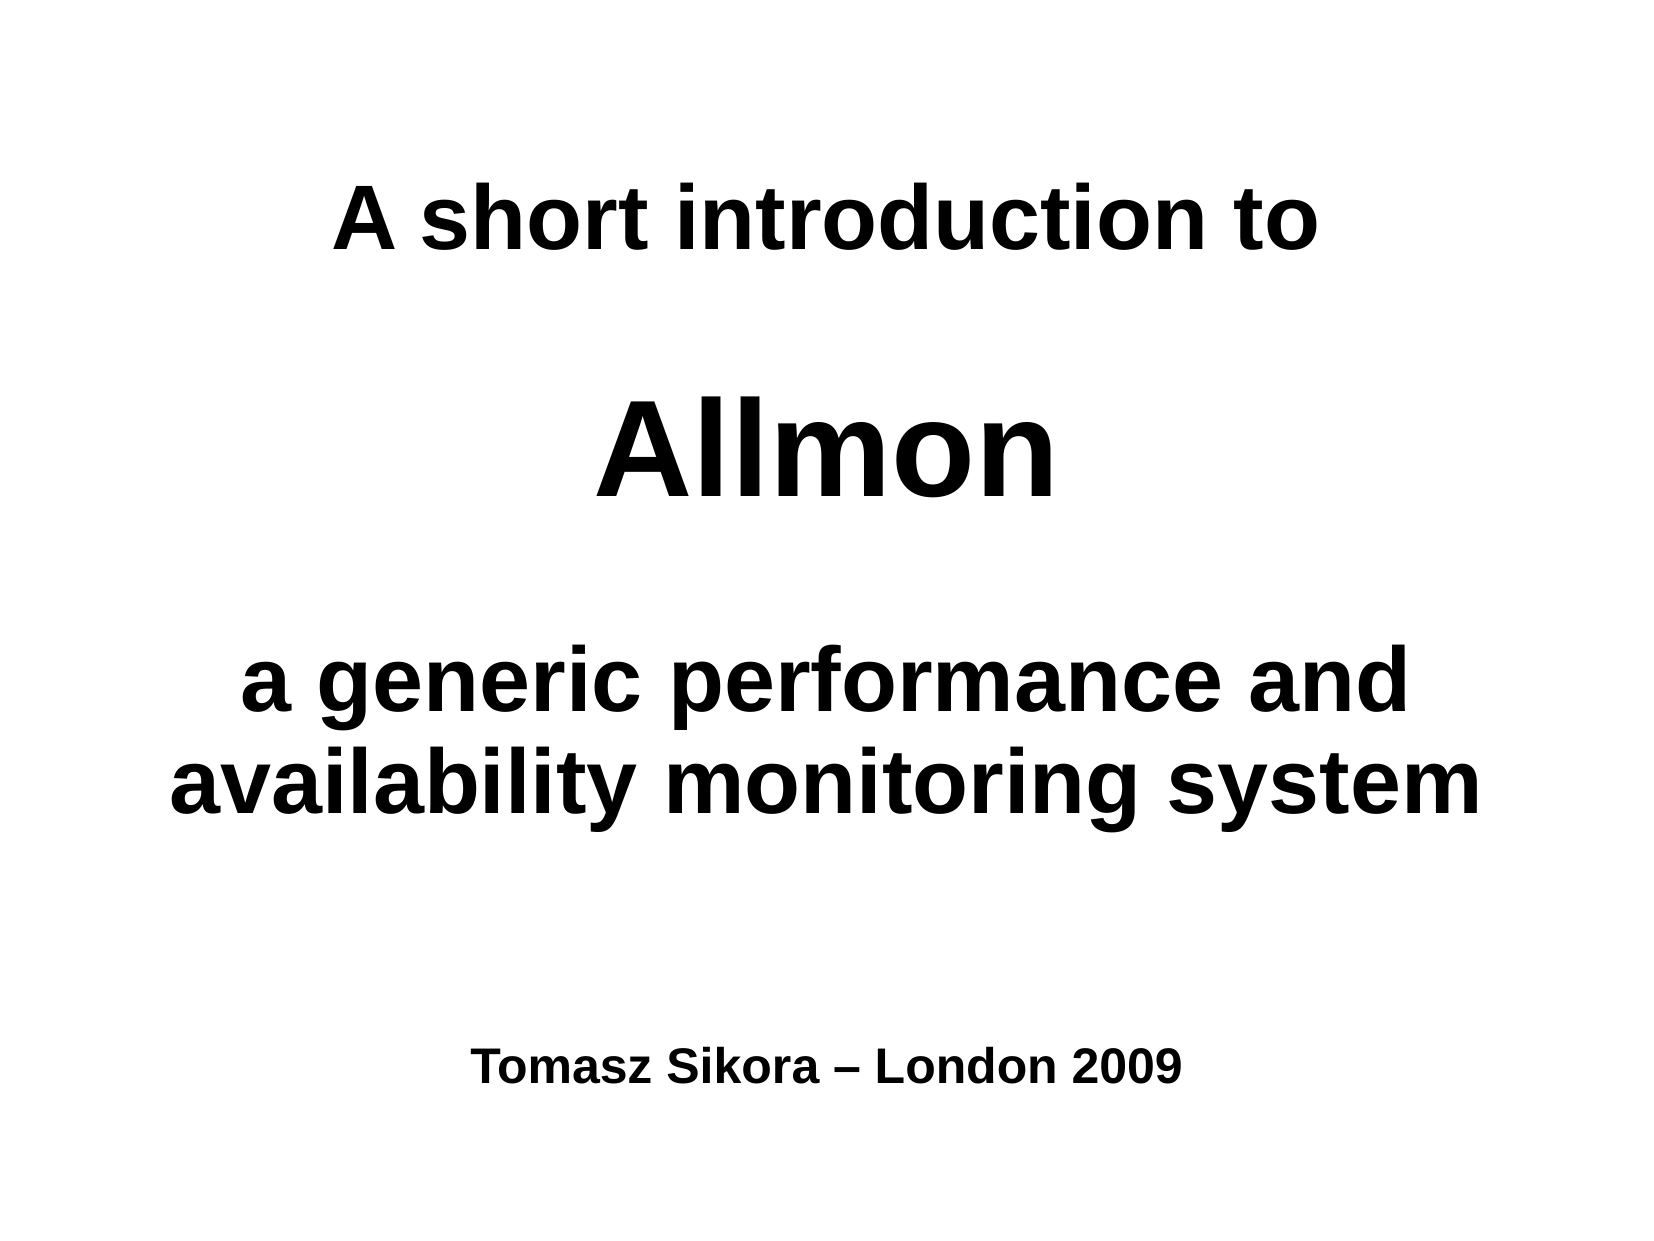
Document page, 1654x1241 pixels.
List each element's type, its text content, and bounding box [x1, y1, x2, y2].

subtitle A short introduction to Allmon a generic performance and availability monitoring system Tomasz Sikora – London 2009 [82, 49, 1571, 1109]
